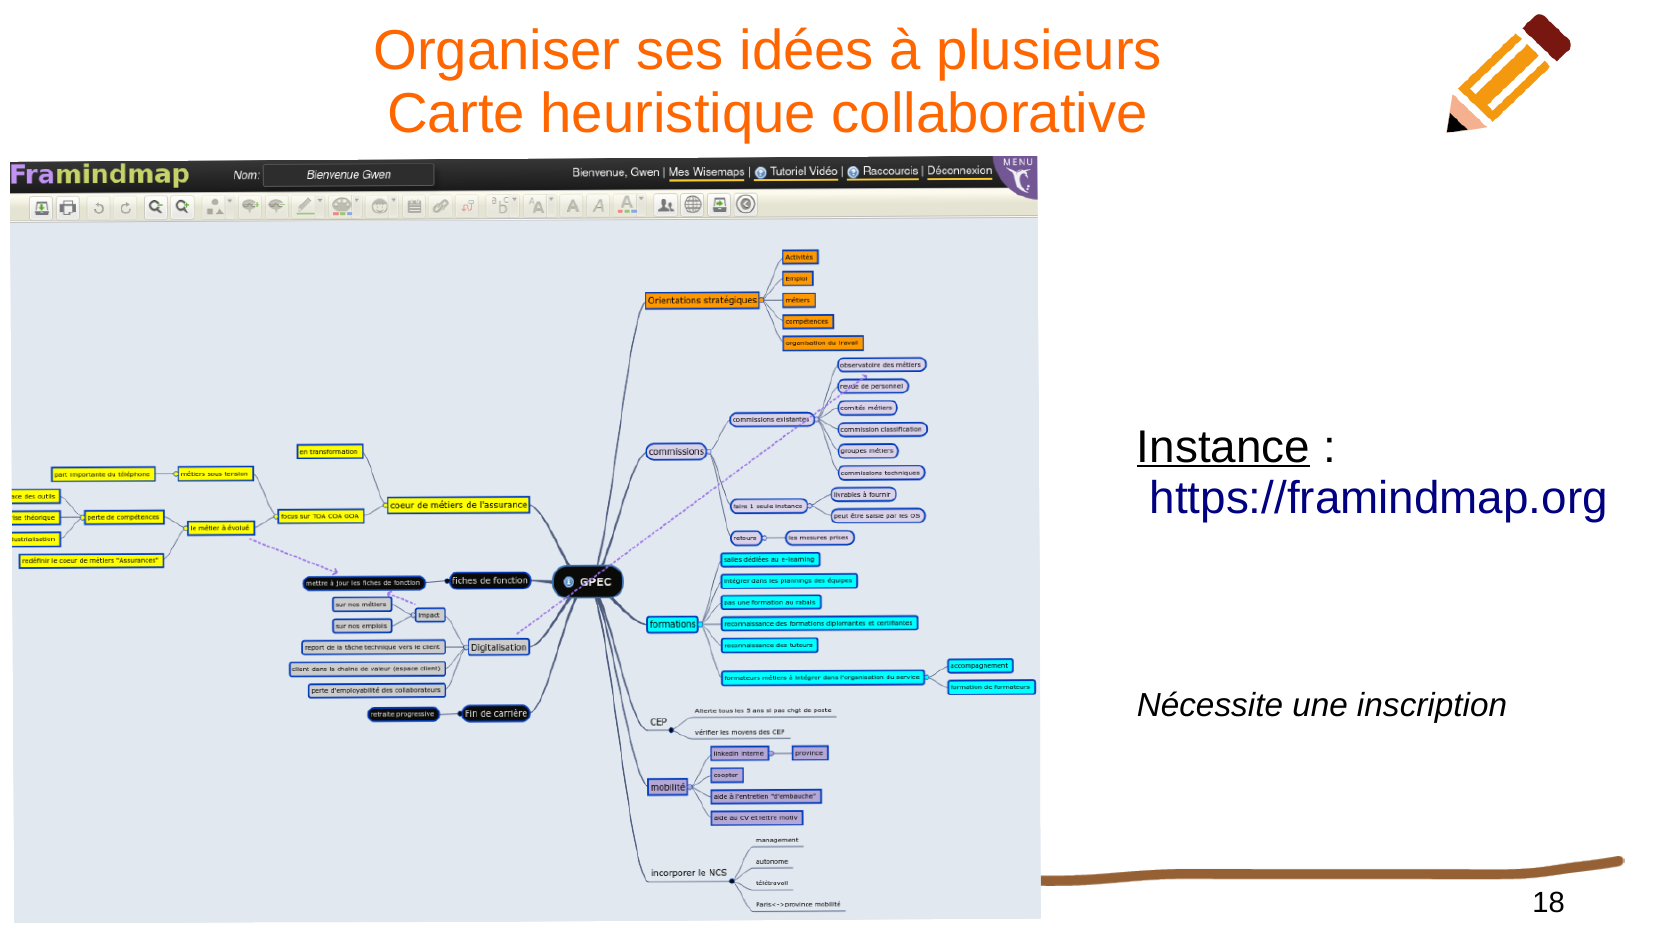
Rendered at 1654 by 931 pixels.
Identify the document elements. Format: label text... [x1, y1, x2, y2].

picture [9, 155, 1625, 923]
picture [1446, 14, 1571, 133]
text_box Nécessite une inscription [1122, 679, 1523, 731]
text_box Instance : https://framindmap.org [1122, 413, 1623, 531]
title Organiser ses idées à plusieurs Carte heuristique collaborative [88, 18, 1447, 145]
